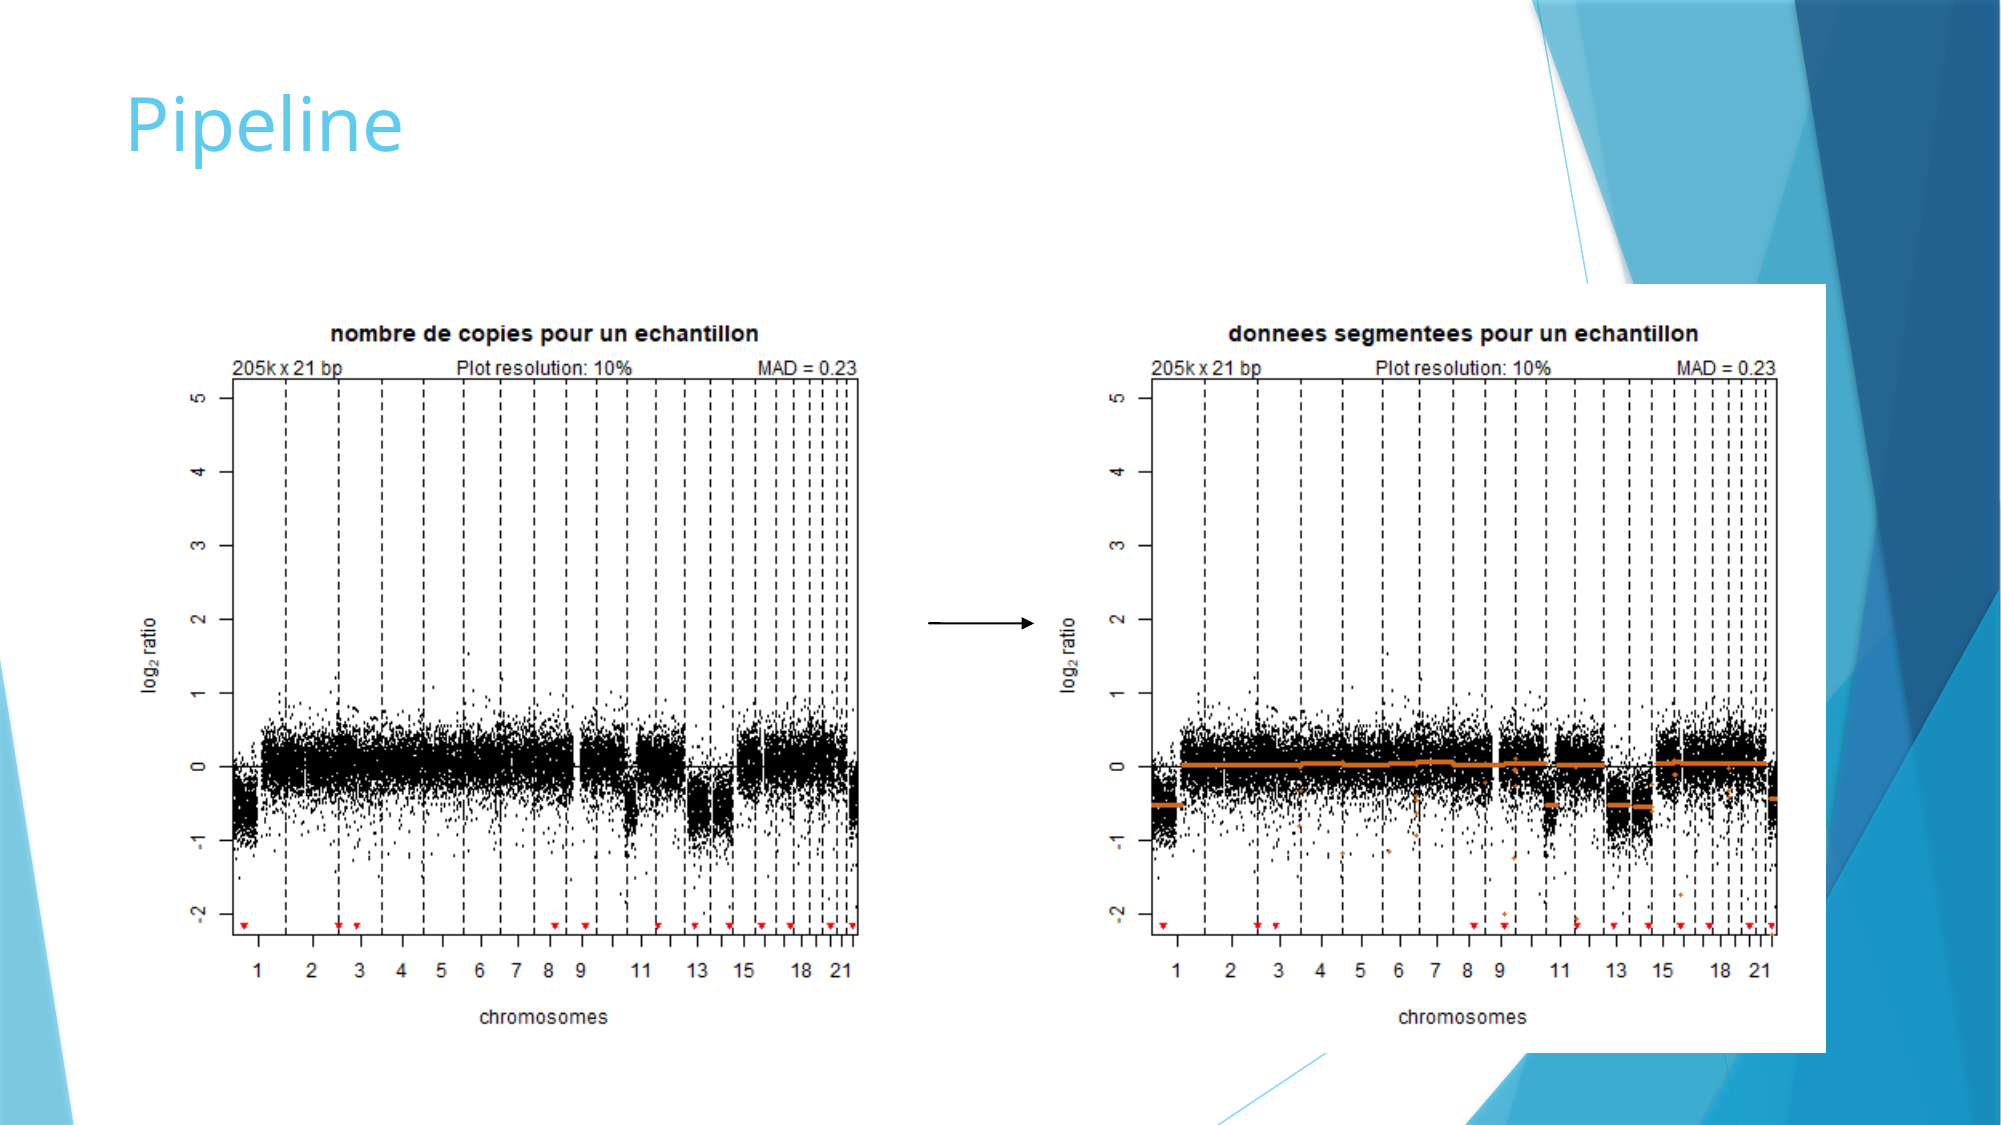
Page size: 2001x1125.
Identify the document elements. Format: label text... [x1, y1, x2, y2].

title Pipeline [109, 68, 1520, 286]
picture [138, 284, 907, 1053]
picture [1057, 284, 1826, 1053]
